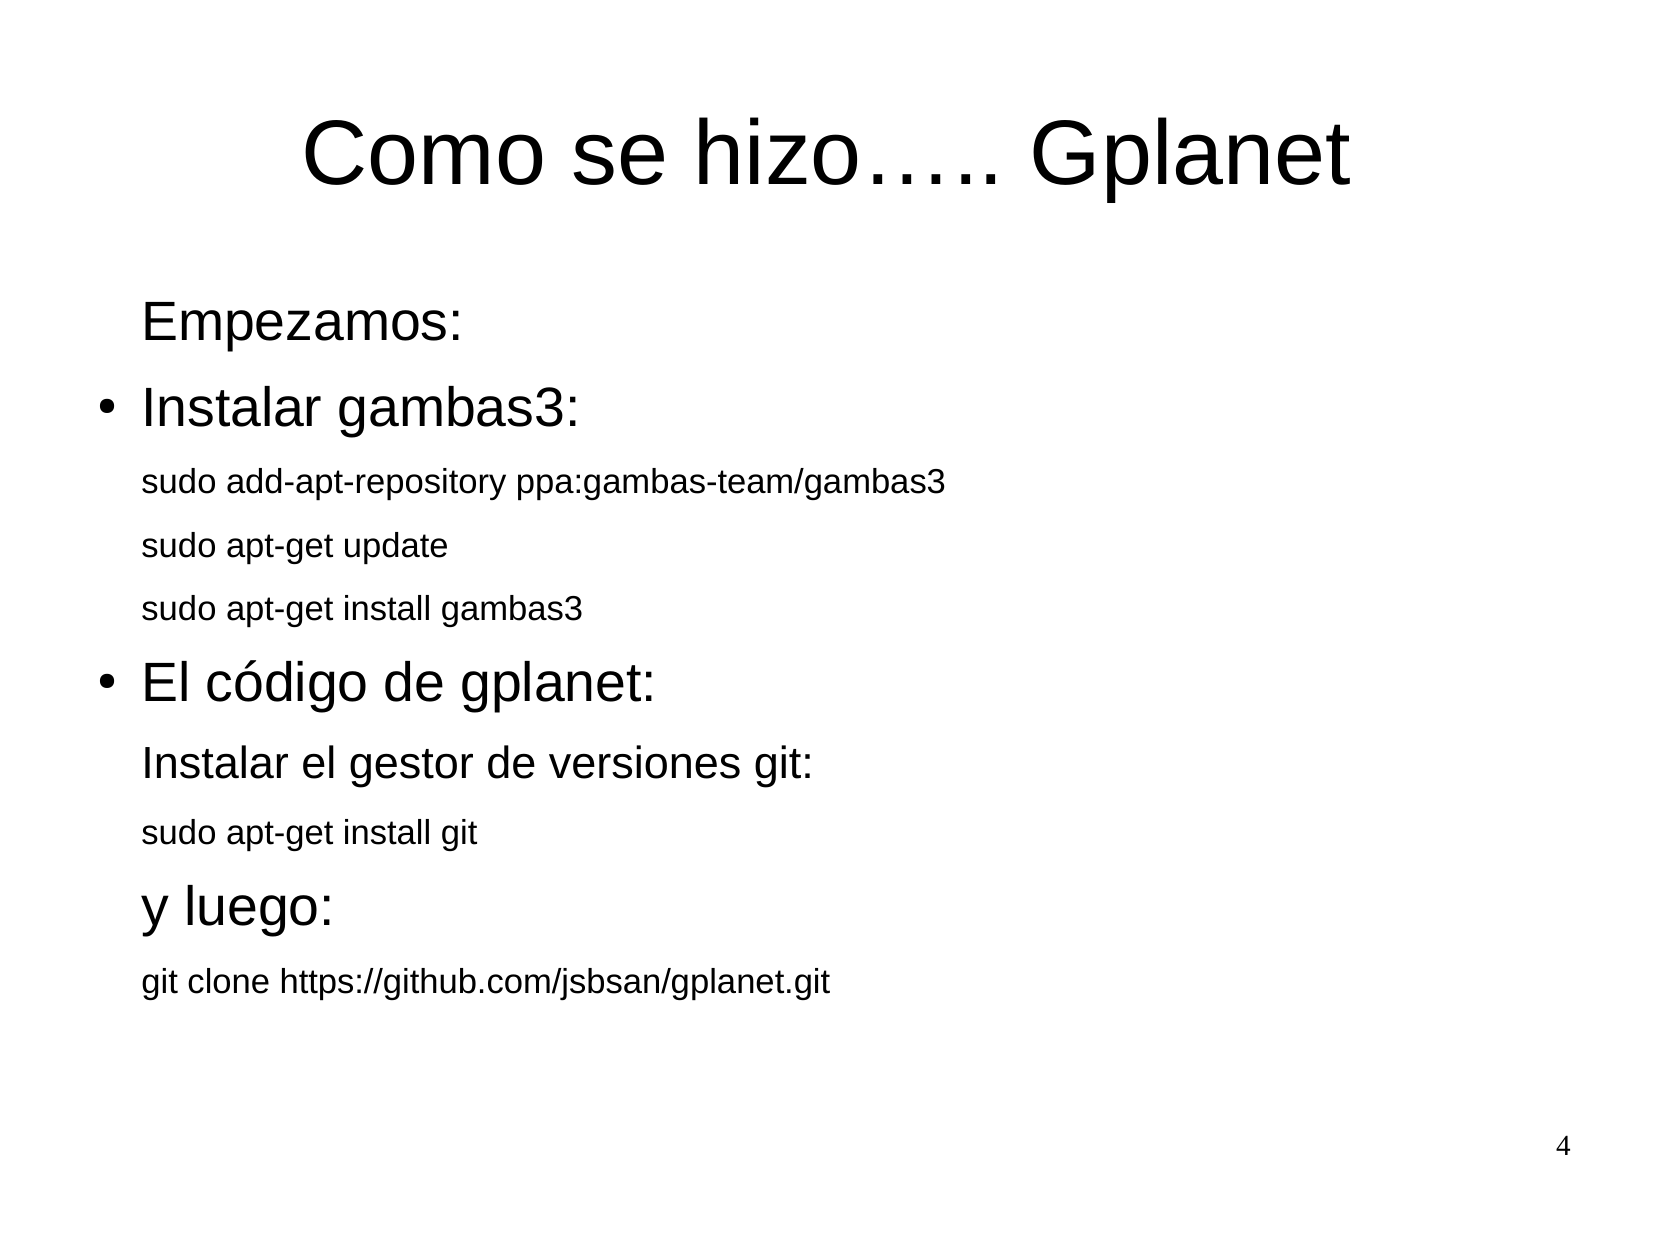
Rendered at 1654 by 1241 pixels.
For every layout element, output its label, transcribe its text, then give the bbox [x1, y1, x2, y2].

title Como se hizo….. Gplanet [82, 49, 1571, 257]
list Empezamos: Instalar gambas3: sudo add-apt-repository ppa:gambas-team/gambas3 sudo apt-get update sudo apt-get install gambas3 El código de gplanet: Instalar el gestor de versiones git: sudo apt-get install git y luego: git clone https://github.com/jsbsan/gplanet.git [82, 290, 1571, 1010]
